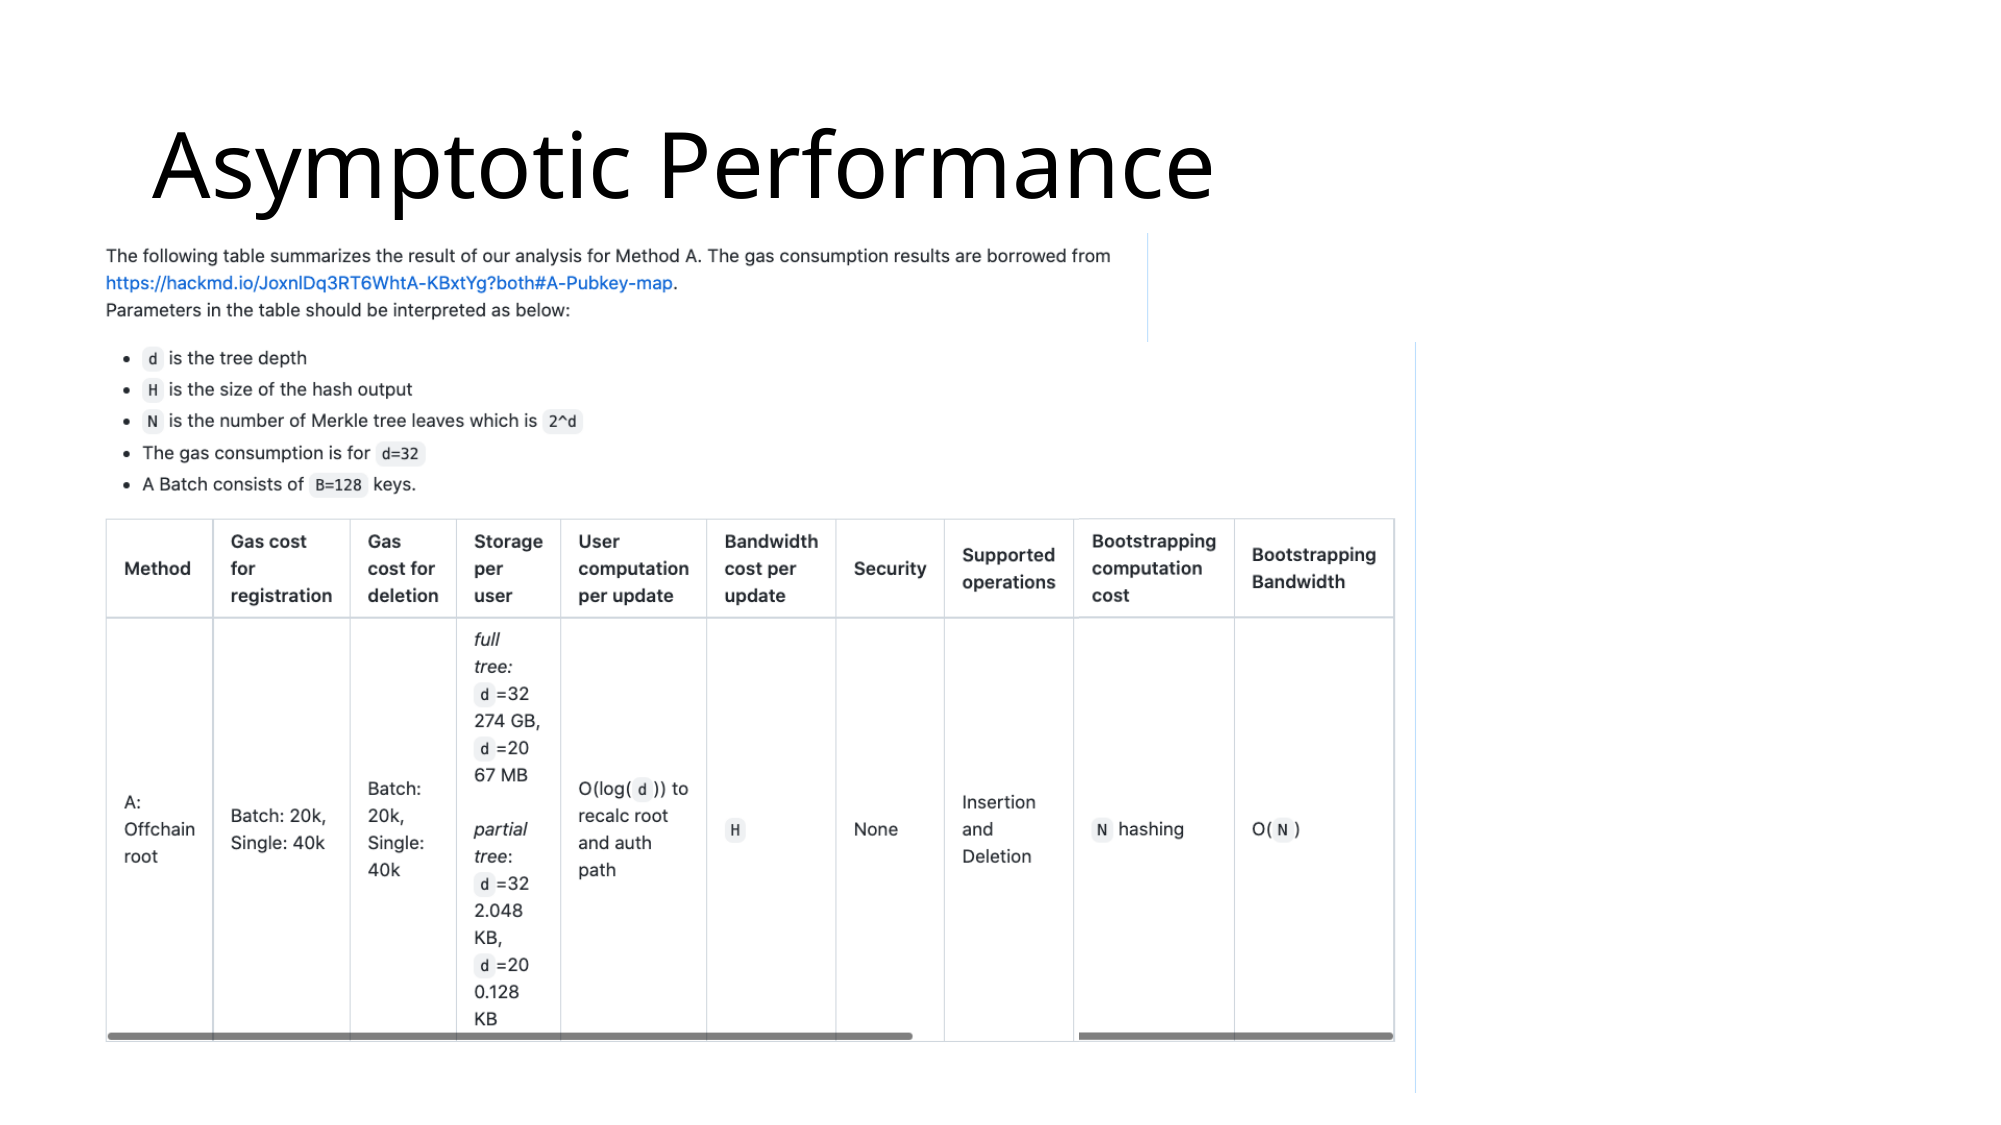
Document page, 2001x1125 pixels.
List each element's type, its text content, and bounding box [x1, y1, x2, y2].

picture [89, 233, 1519, 1093]
title Asymptotic Performance [137, 59, 1863, 278]
